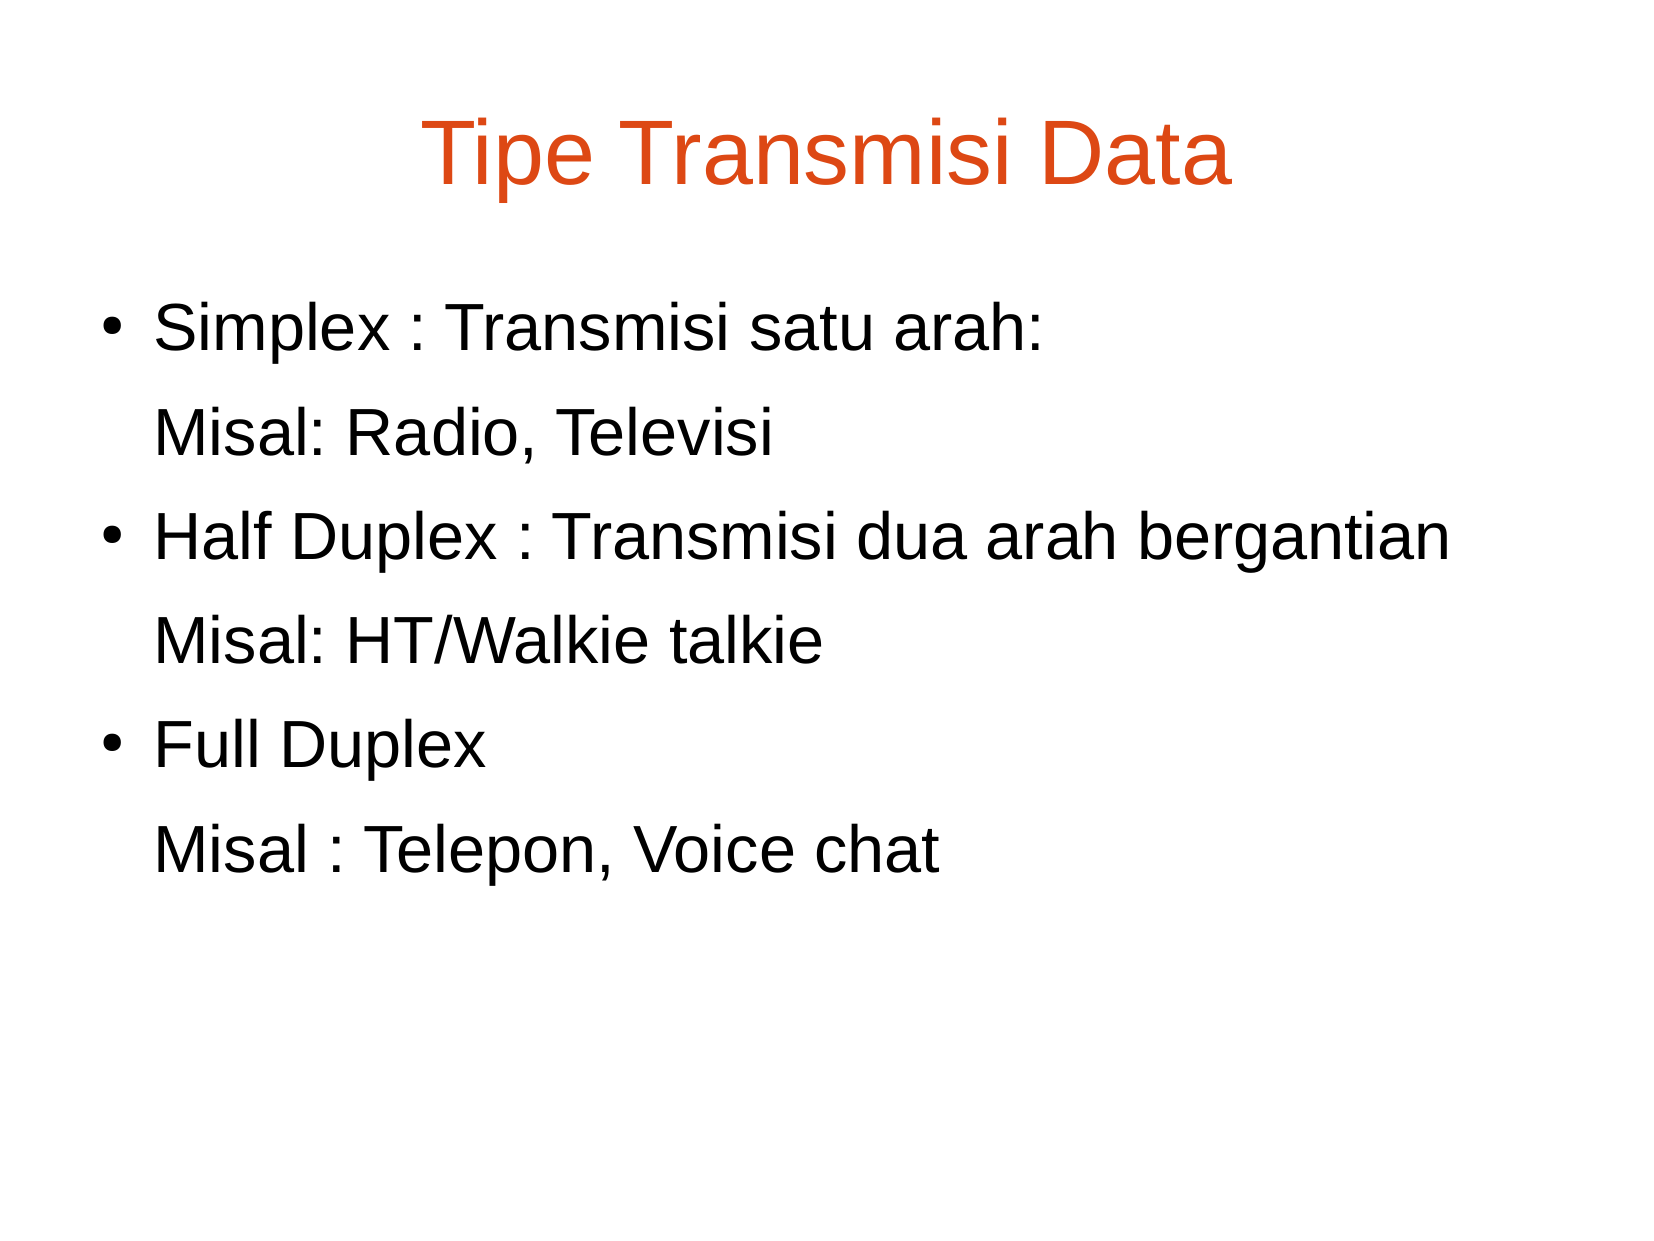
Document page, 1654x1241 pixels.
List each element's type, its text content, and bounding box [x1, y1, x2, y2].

list Simplex : Transmisi satu arah: Misal: Radio, Televisi Half Duplex : Transmisi dua arah bergantian Misal: HT/Walkie talkie Full Duplex Misal : Telepon, Voice chat [82, 290, 1571, 1010]
title Tipe Transmisi Data [82, 49, 1571, 257]
